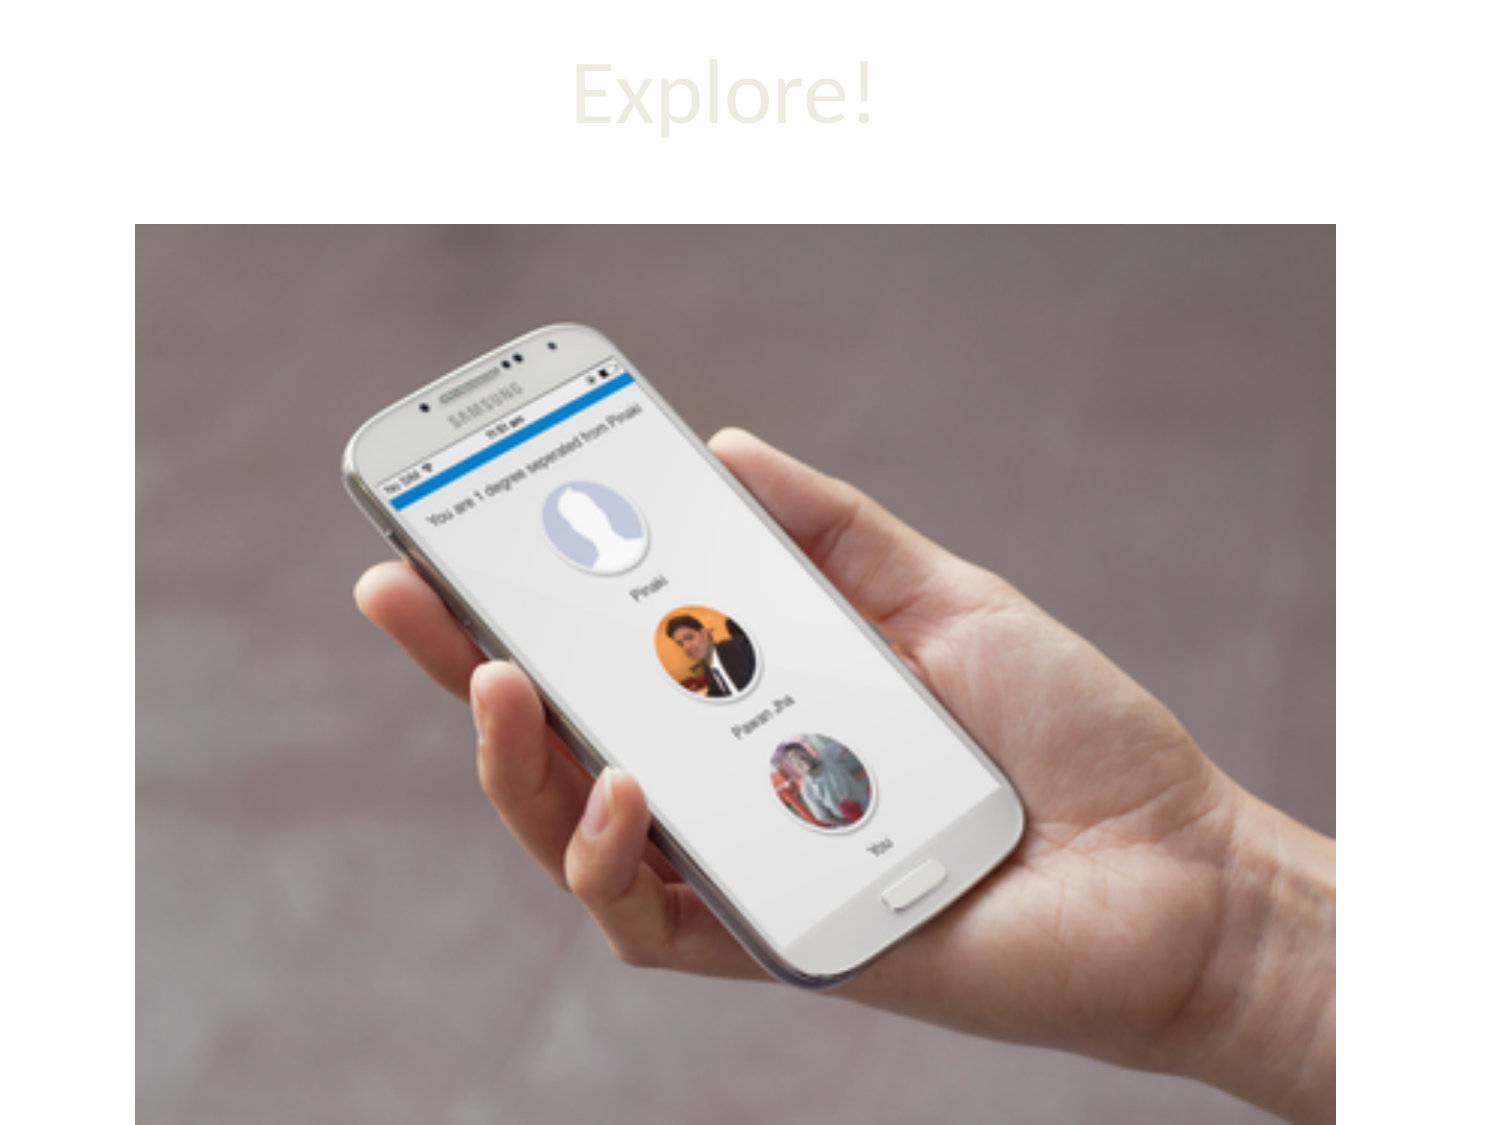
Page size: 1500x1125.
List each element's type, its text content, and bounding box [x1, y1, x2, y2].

text_box Explore! [87, 24, 1363, 188]
picture [135, 224, 1336, 1125]
